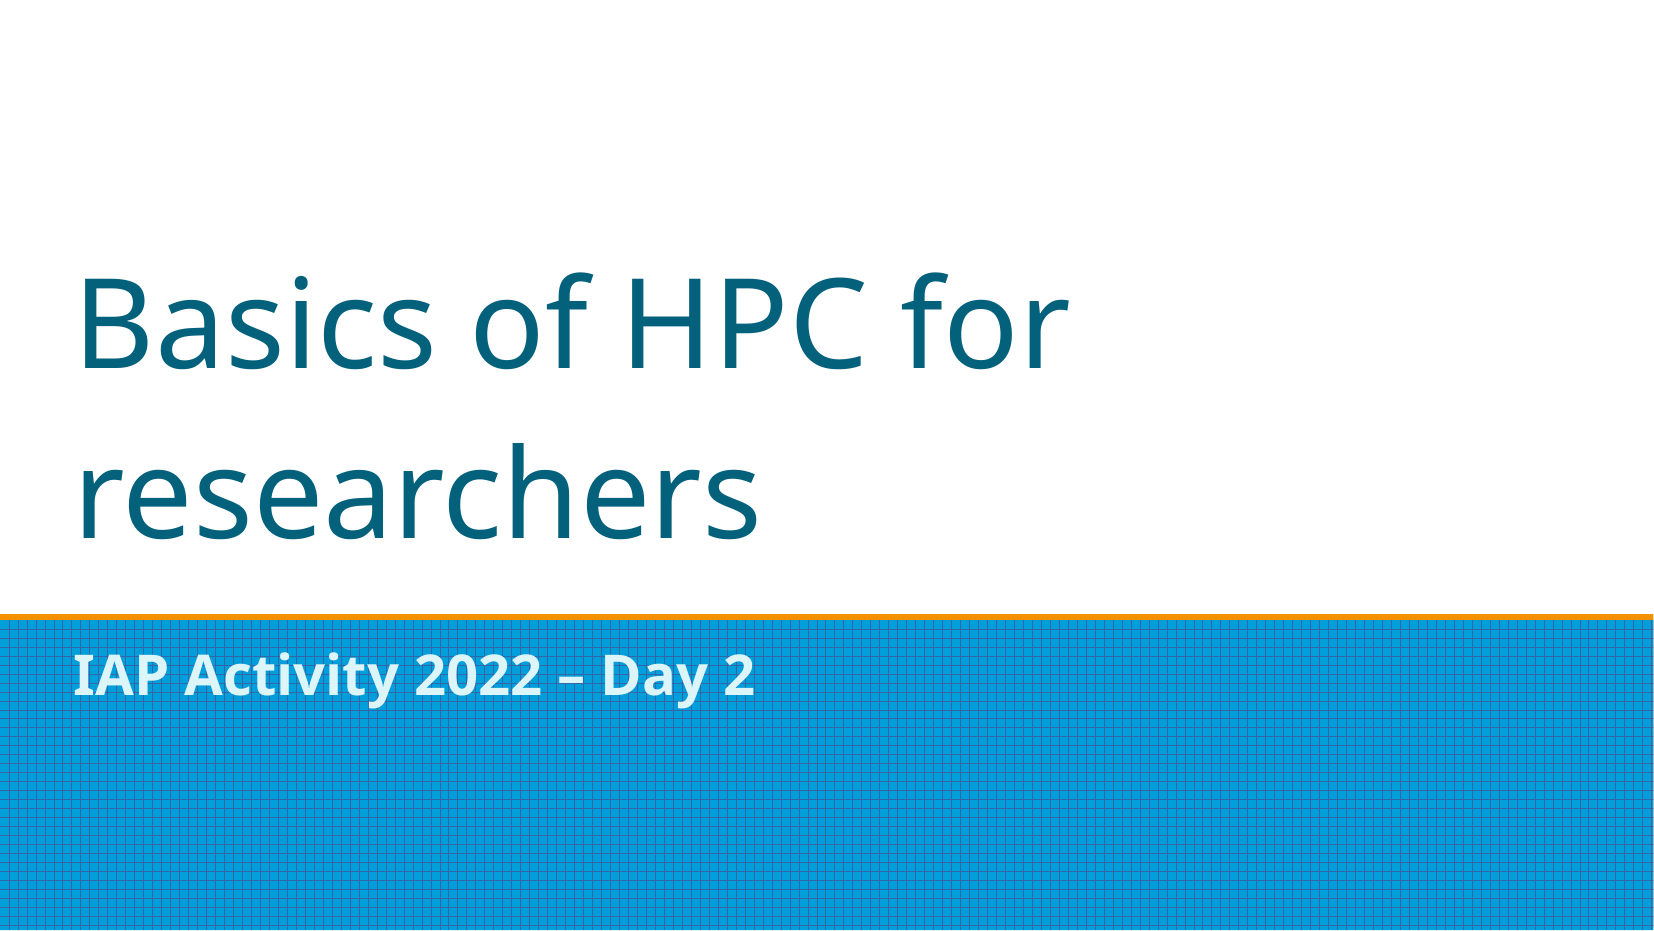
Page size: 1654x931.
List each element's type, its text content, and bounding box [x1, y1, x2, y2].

subtitle IAP Activity 2022 – Day 2 [73, 634, 1551, 827]
title Basics of HPC for researchers [73, 44, 1551, 576]
